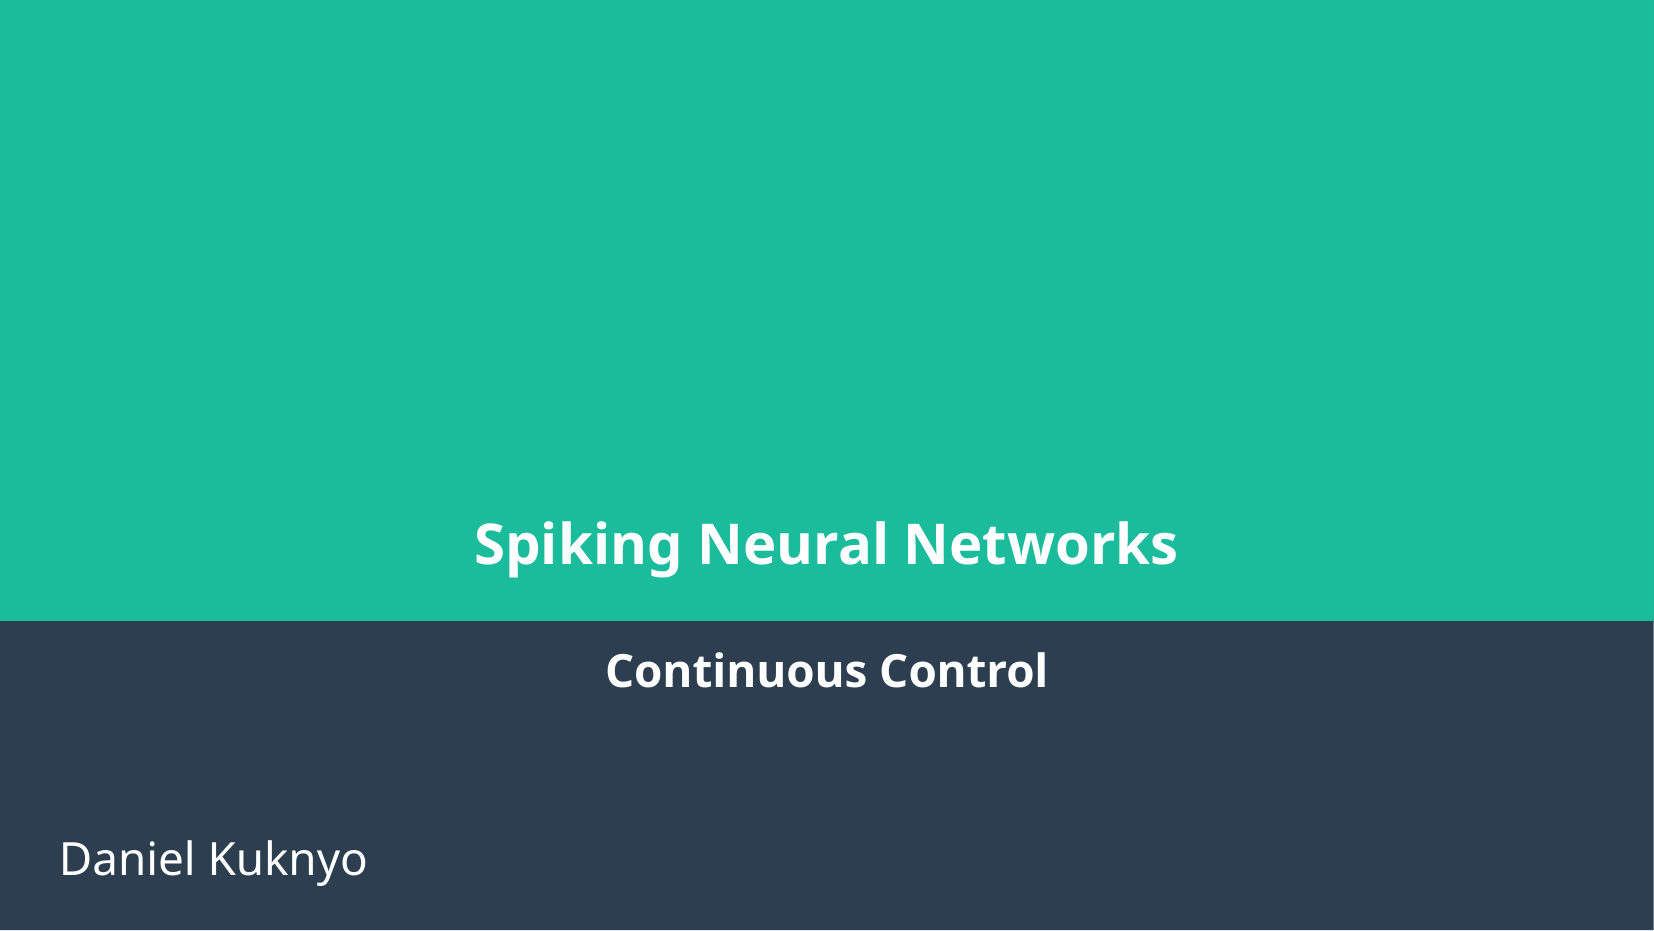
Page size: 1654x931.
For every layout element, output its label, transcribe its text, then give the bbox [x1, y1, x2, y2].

subtitle Continuous Control Daniel Kuknyo [59, 642, 1595, 886]
title Spiking Neural Networks [59, 465, 1595, 583]
